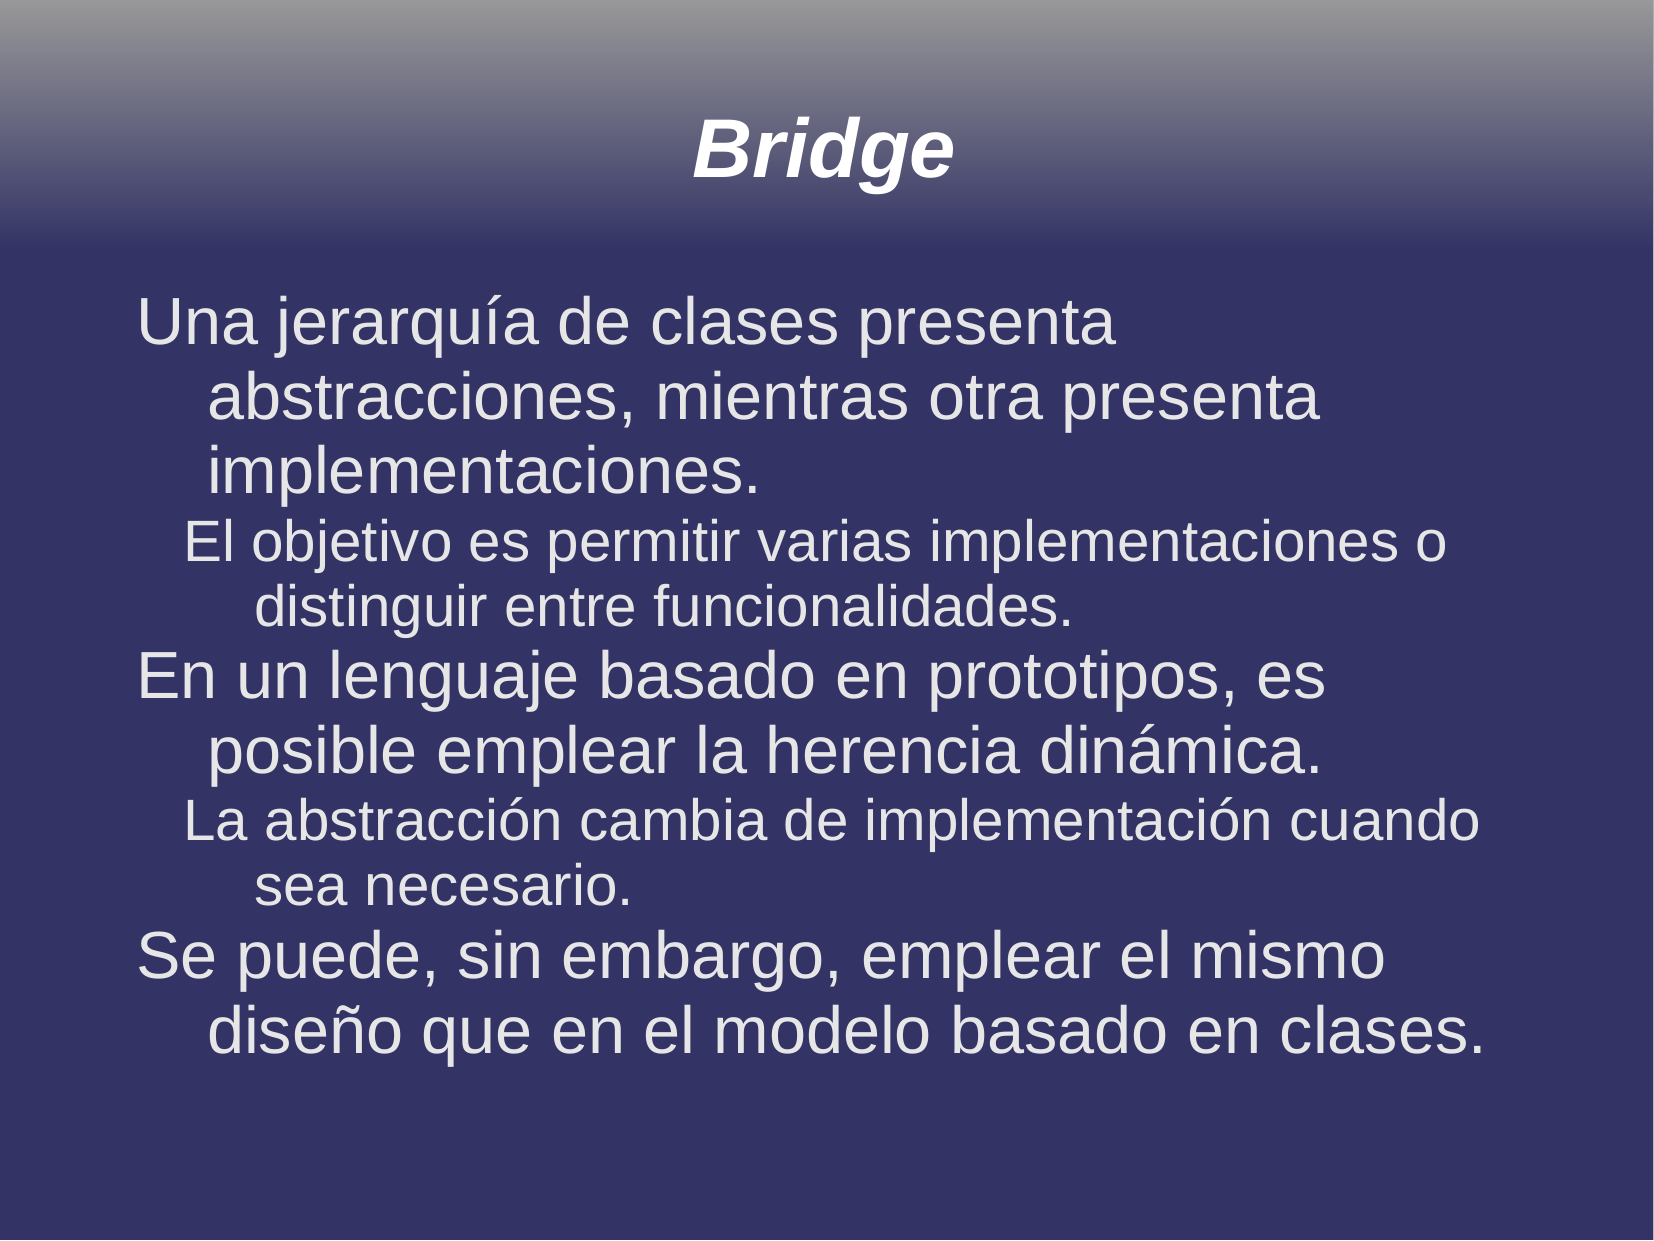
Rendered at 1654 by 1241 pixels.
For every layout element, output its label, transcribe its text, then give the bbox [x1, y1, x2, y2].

title Bridge [118, 78, 1531, 221]
list Una jerarquía de clases presenta abstracciones, mientras otra presenta implementaciones. El objetivo es permitir varias implementaciones o distinguir entre funcionalidades. En un lenguaje basado en prototipos, es posible emplear la herencia dinámica. La abstracción cambia de implementación cuando sea necesario. Se puede, sin embargo, emplear el mismo diseño que en el modelo basado en clases. [124, 283, 1537, 1067]
